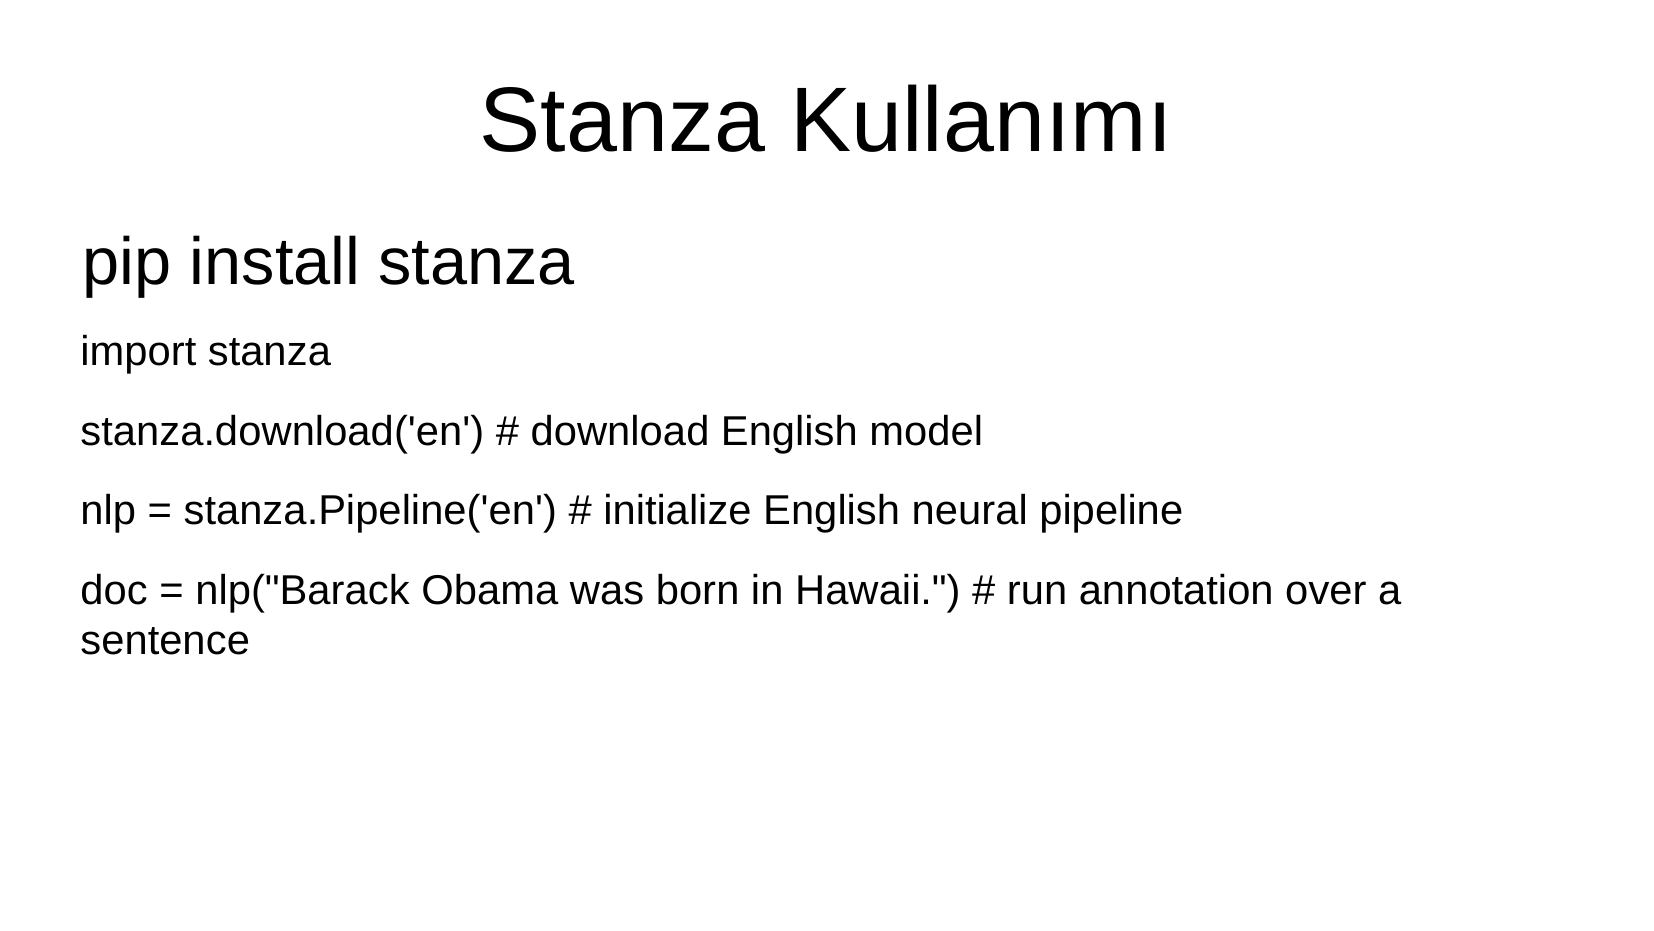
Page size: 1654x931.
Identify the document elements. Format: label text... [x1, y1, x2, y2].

title Stanza Kullanımı [82, 37, 1571, 193]
list pip install stanza [82, 217, 773, 305]
list import stanza stanza.download('en') # download English model nlp = stanza.Pipeline('en') # initialize English neural pipeline doc = nlp("Barack Obama was born in Hawaii.") # run annotation over a sentence [80, 324, 1415, 821]
